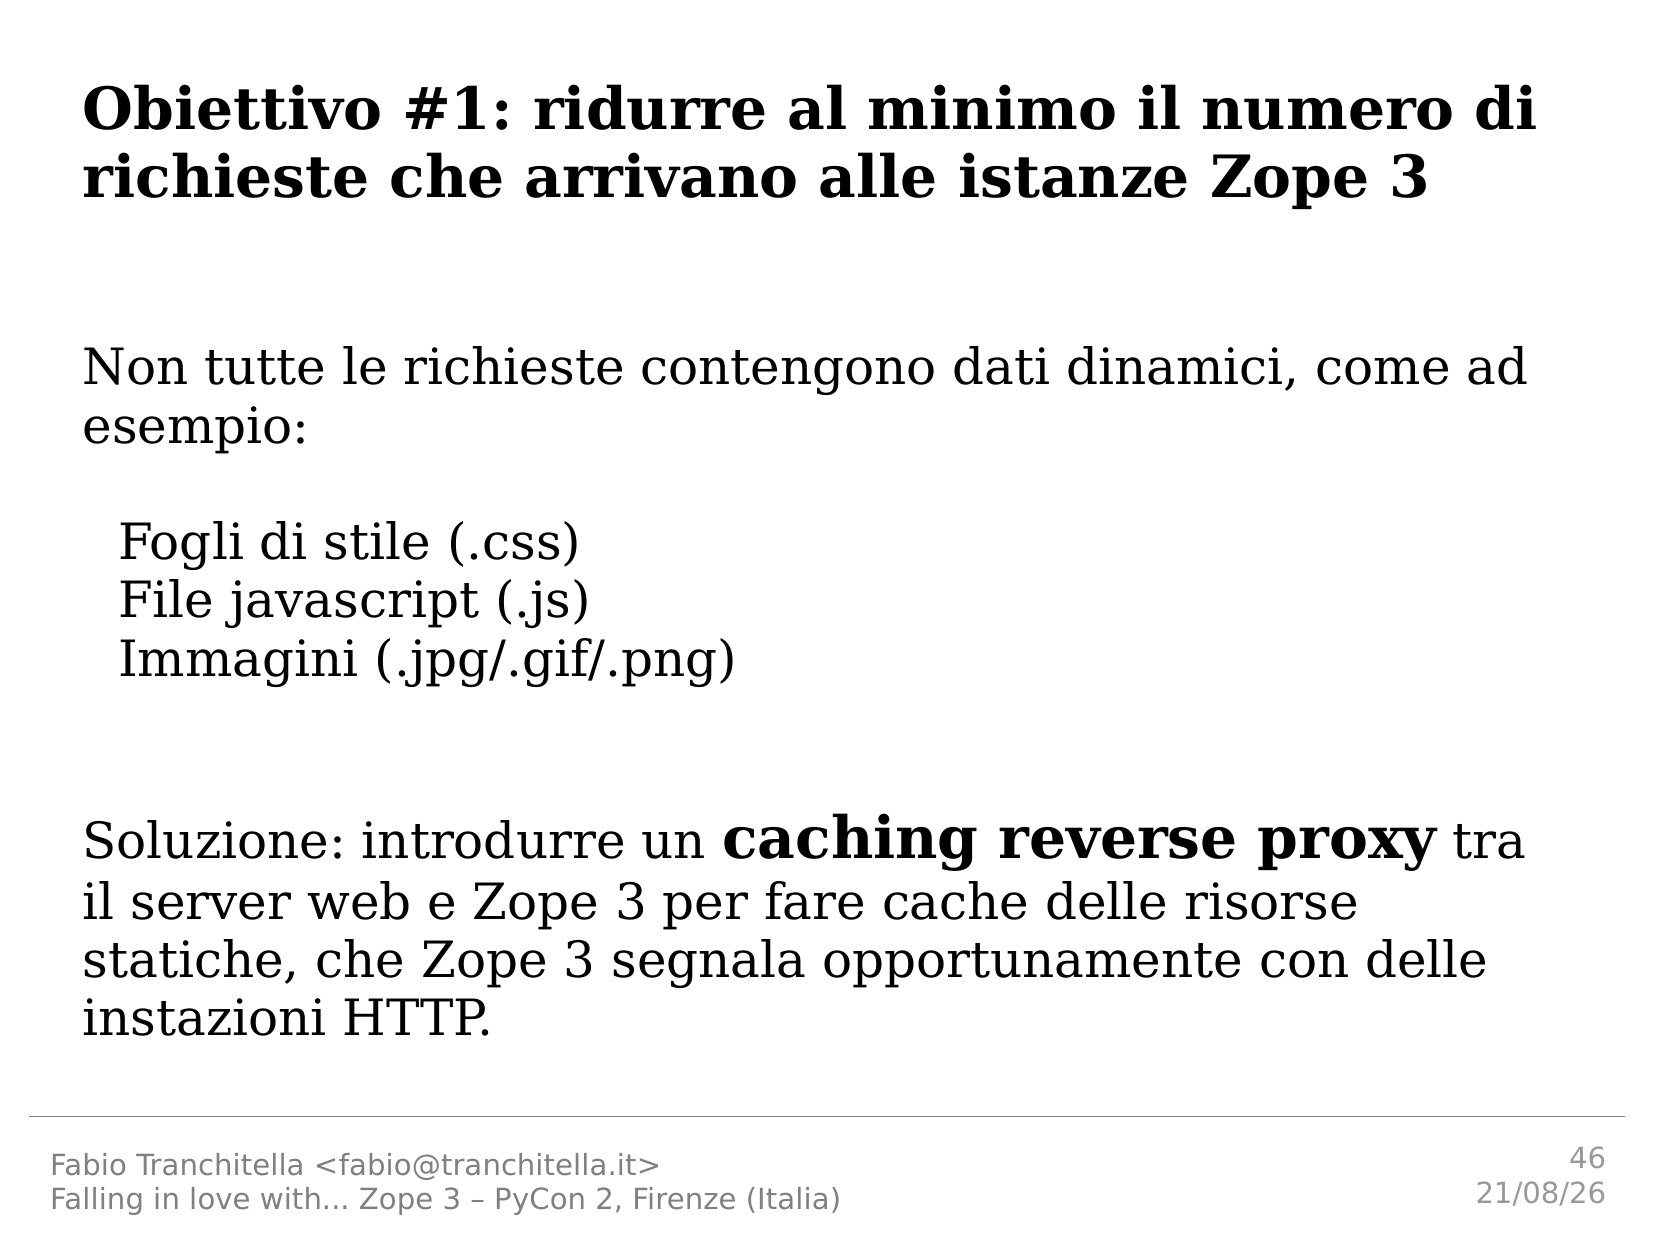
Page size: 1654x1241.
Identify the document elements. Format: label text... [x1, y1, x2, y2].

subtitle Obiettivo #1: ridurre al minimo il numero di richieste che arrivano alle istanze Zope 3 Non tutte le richieste contengono dati dinamici, come ad esempio: Fogli di stile (.css) File javascript (.js) Immagini (.jpg/.gif/.png) Soluzione: introdurre un caching reverse proxy tra il server web e Zope 3 per fare cache delle risorse statiche, che Zope 3 segnala opportunamente con delle instazioni HTTP. [82, 59, 1571, 1063]
